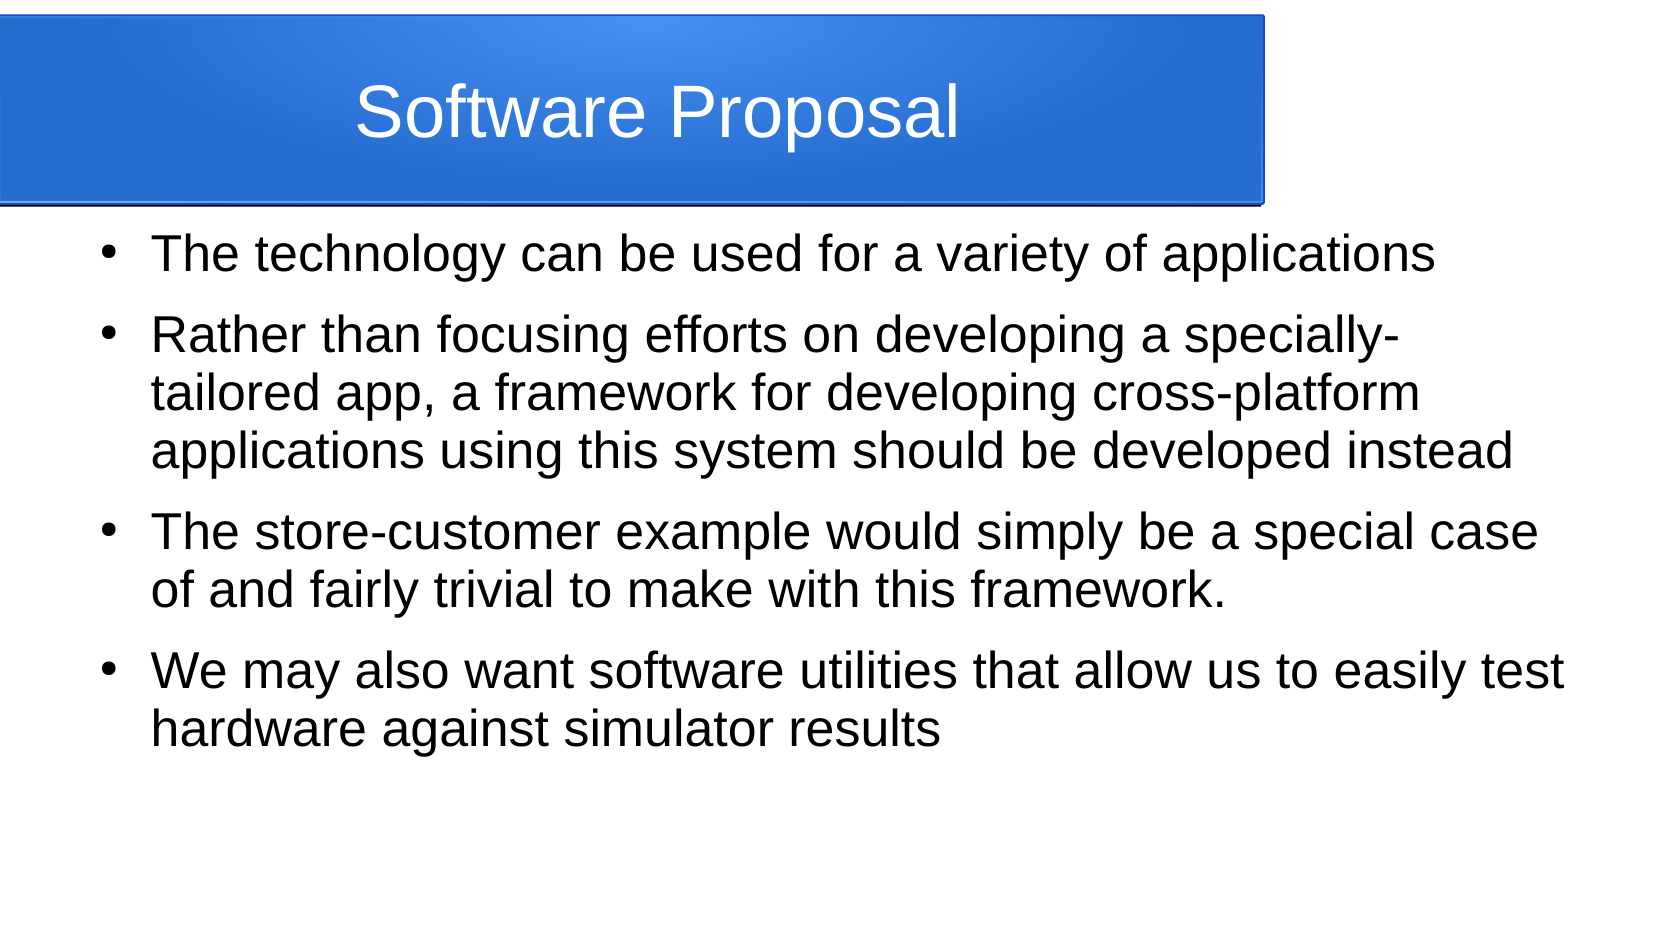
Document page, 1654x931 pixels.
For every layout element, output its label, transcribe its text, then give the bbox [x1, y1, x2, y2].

list The technology can be used for a variety of applications Rather than focusing efforts on developing a specially-tailored app, a framework for developing cross-platform applications using this system should be developed instead The store-customer example would simply be a special case of and fairly trivial to make with this framework. We may also want software utilities that allow us to easily test hardware against simulator results [82, 224, 1571, 764]
title Software Proposal [82, 35, 1235, 189]
